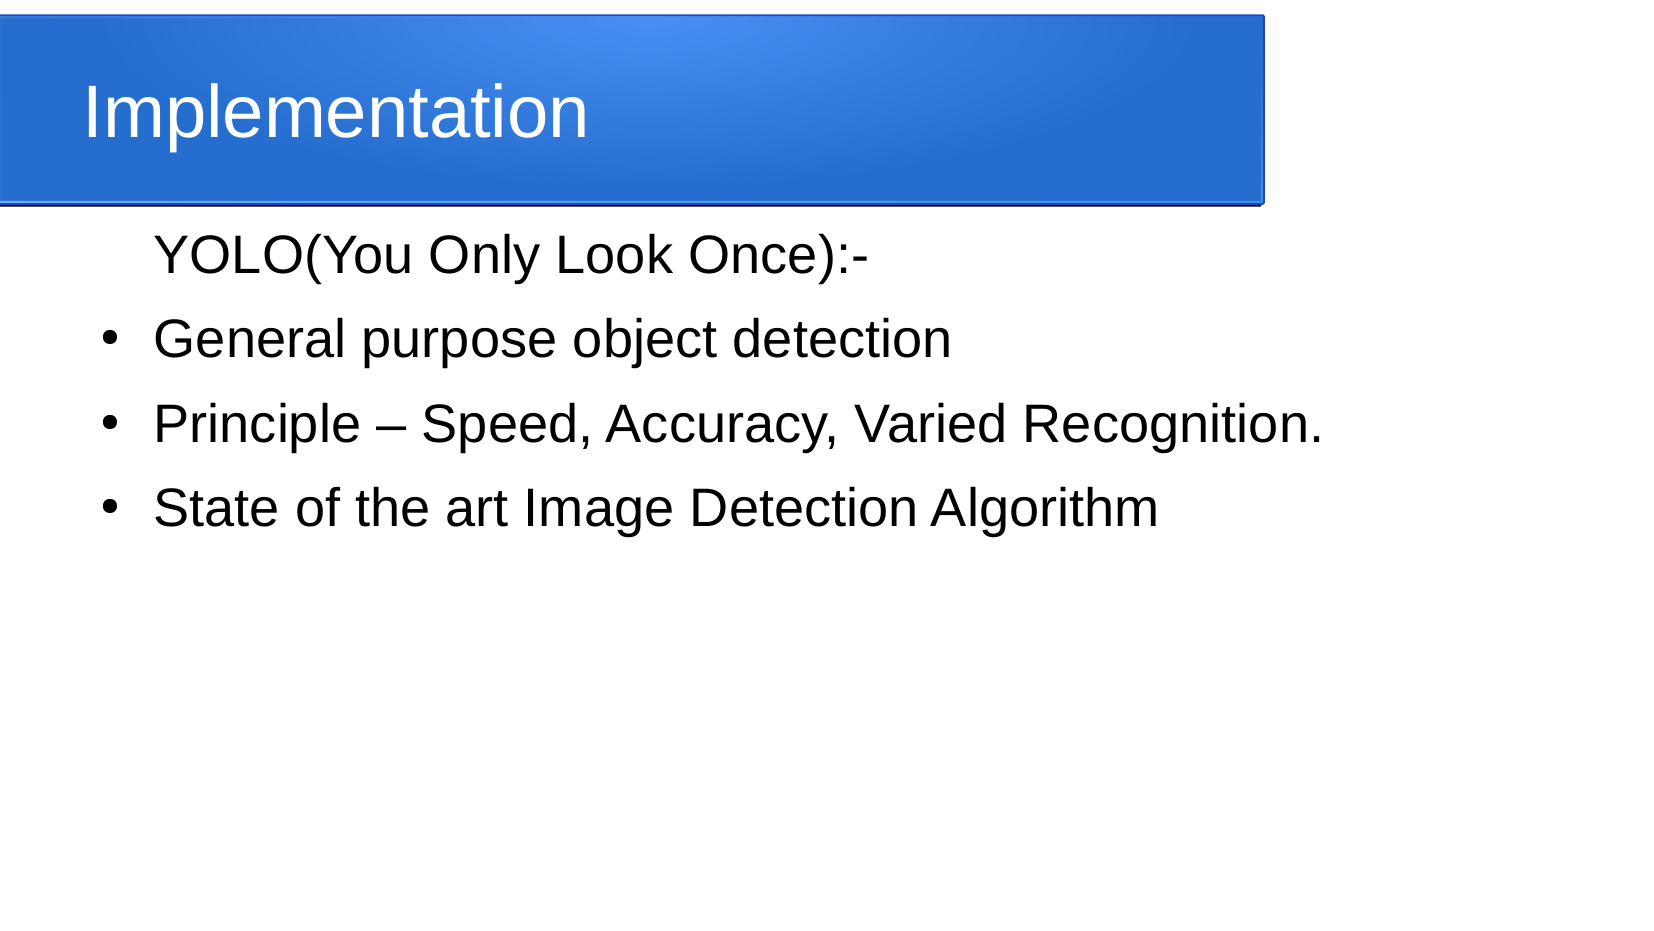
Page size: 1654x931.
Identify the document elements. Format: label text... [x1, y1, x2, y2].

title Implementation [82, 35, 1235, 189]
list YOLO(You Only Look Once):- General purpose object detection Principle – Speed, Accuracy, Varied Recognition. State of the art Image Detection Algorithm [82, 224, 1571, 764]
